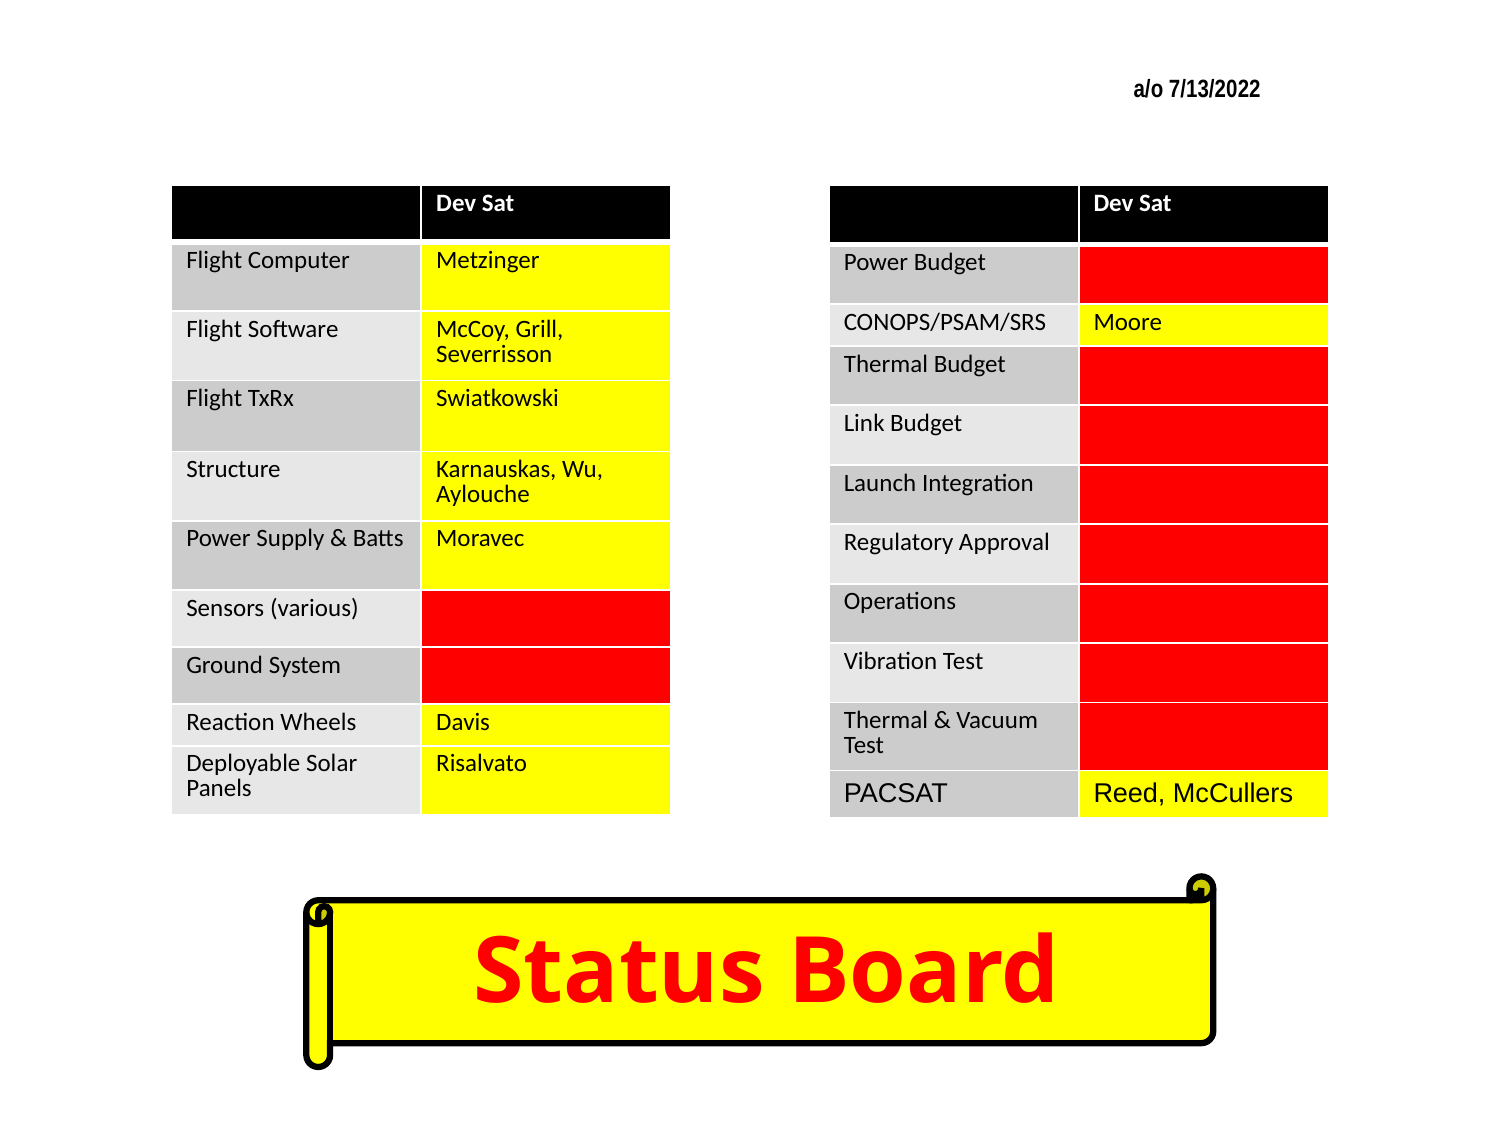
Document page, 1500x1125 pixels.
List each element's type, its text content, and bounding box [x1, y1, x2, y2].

table_header Dev Sat [1080, 186, 1328, 242]
table_cell Ground System [172, 648, 420, 703]
table_cell Launch Integration [830, 466, 1078, 523]
table_header Dev Sat [422, 186, 670, 239]
table_cell Sensors (various) [172, 591, 420, 646]
table_cell Thermal Budget [830, 347, 1078, 404]
table_cell CONOPS/PSAM/SRS [830, 305, 1078, 345]
text_box [306, 1028, 1214, 1068]
table_cell Risalvato [422, 747, 670, 814]
table_cell Power Budget [830, 247, 1078, 303]
table_cell [1080, 585, 1328, 642]
table_cell [1080, 525, 1328, 583]
table_cell Davis [422, 705, 670, 745]
table_cell McCoy, Grill, Severrisson [422, 312, 670, 380]
table_cell Reed, McCullers [1080, 771, 1328, 817]
table_cell Reaction Wheels [172, 705, 420, 745]
table_cell [1080, 247, 1328, 303]
table_cell [1080, 644, 1328, 702]
table_cell Flight TxRx [172, 381, 420, 451]
table_cell Operations [830, 585, 1078, 642]
text_box a/o 7/13/2022 [1118, 65, 1308, 111]
table_header [172, 186, 420, 239]
table_cell PACSAT [830, 771, 1078, 817]
table_cell Moore [1080, 305, 1328, 345]
table_cell Flight Software [172, 312, 420, 380]
table_cell Flight Computer [172, 245, 420, 310]
table_cell [1080, 347, 1328, 404]
table_cell Regulatory Approval [830, 525, 1078, 583]
table_cell [422, 591, 670, 646]
table_cell [1080, 703, 1328, 770]
text_box Status Board [260, 903, 1273, 1028]
table_cell [1080, 406, 1328, 464]
table_cell Thermal & Vacuum Test [830, 703, 1078, 770]
table_cell Swiatkowski [422, 381, 670, 451]
table_cell [1080, 466, 1328, 523]
table_cell Metzinger [422, 245, 670, 310]
table_cell Deployable Solar Panels [172, 747, 420, 814]
table_cell Power Supply & Batts [172, 522, 420, 589]
table_cell Structure [172, 452, 420, 520]
table_header [830, 186, 1078, 242]
text_box [310, 876, 1214, 903]
table_cell Moravec [422, 522, 670, 589]
table_cell Karnauskas, Wu, Aylouche [422, 452, 670, 520]
table_cell [422, 648, 670, 703]
table_cell Vibration Test [830, 644, 1078, 702]
table_cell Link Budget [830, 406, 1078, 464]
